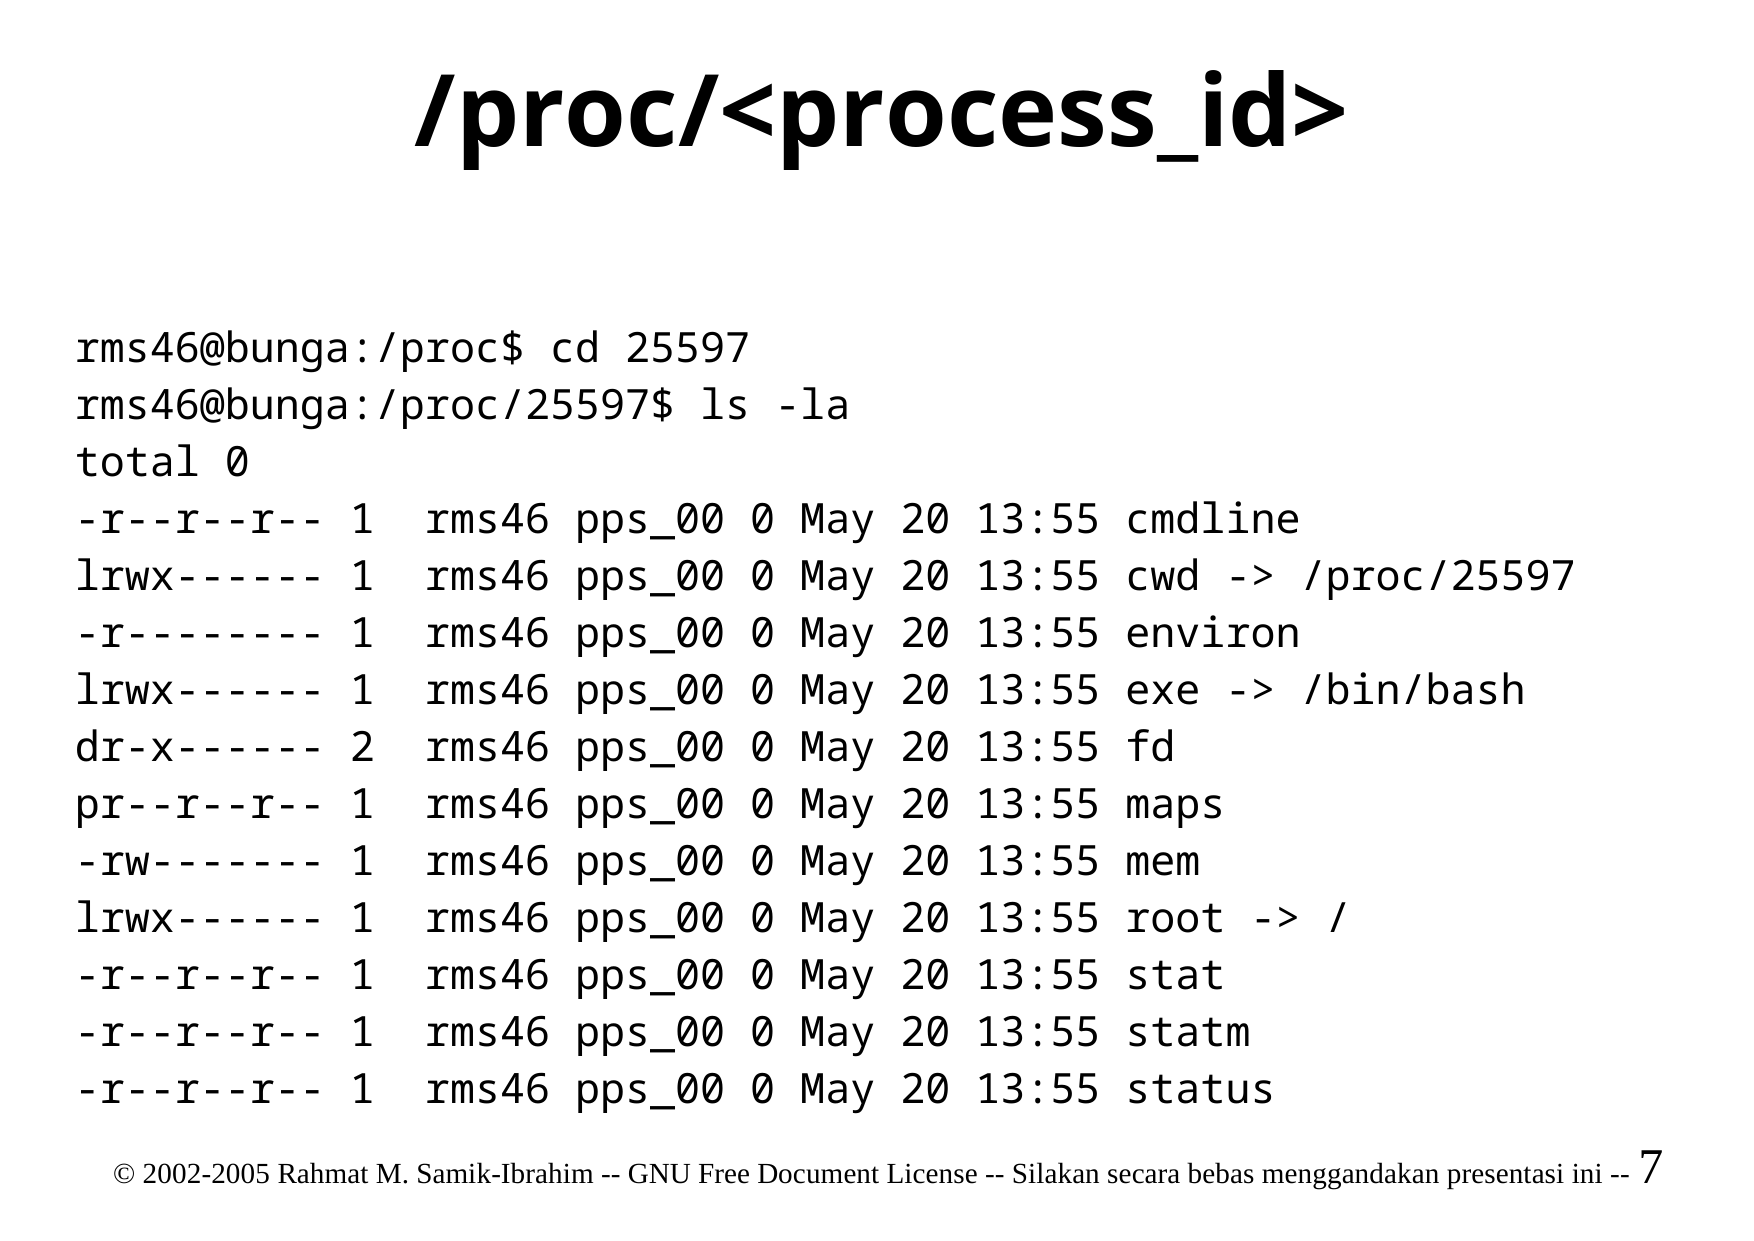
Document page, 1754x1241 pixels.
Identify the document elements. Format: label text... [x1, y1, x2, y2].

title /proc/<process_id> [173, 43, 1591, 171]
text_box rms46@bunga:/proc$ cd 25597 rms46@bunga:/proc/25597$ ls -la total 0 -r--r--r-- 1 rms46 pps_00 0 May 20 13:55 cmdline lrwx------ 1 rms46 pps_00 0 May 20 13:55 cwd -> /proc/25597 -r-------- 1 rms46 pps_00 0 May 20 13:55 environ lrwx------ 1 rms46 pps_00 0 May 20 13:55 exe -> /bin/bash dr-x------ 2 rms46 pps_00 0 May 20 13:55 fd pr--r--r-- 1 rms46 pps_00 0 May 20 13:55 maps -rw------- 1 rms46 pps_00 0 May 20 13:55 mem lrwx------ 1 rms46 pps_00 0 May 20 13:55 root -> / -r--r--r-- 1 rms46 pps_00 0 May 20 13:55 stat -r--r--r-- 1 rms46 pps_00 0 May 20 13:55 statm -r--r--r-- 1 rms46 pps_00 0 May 20 13:55 status [74, 318, 1653, 1047]
